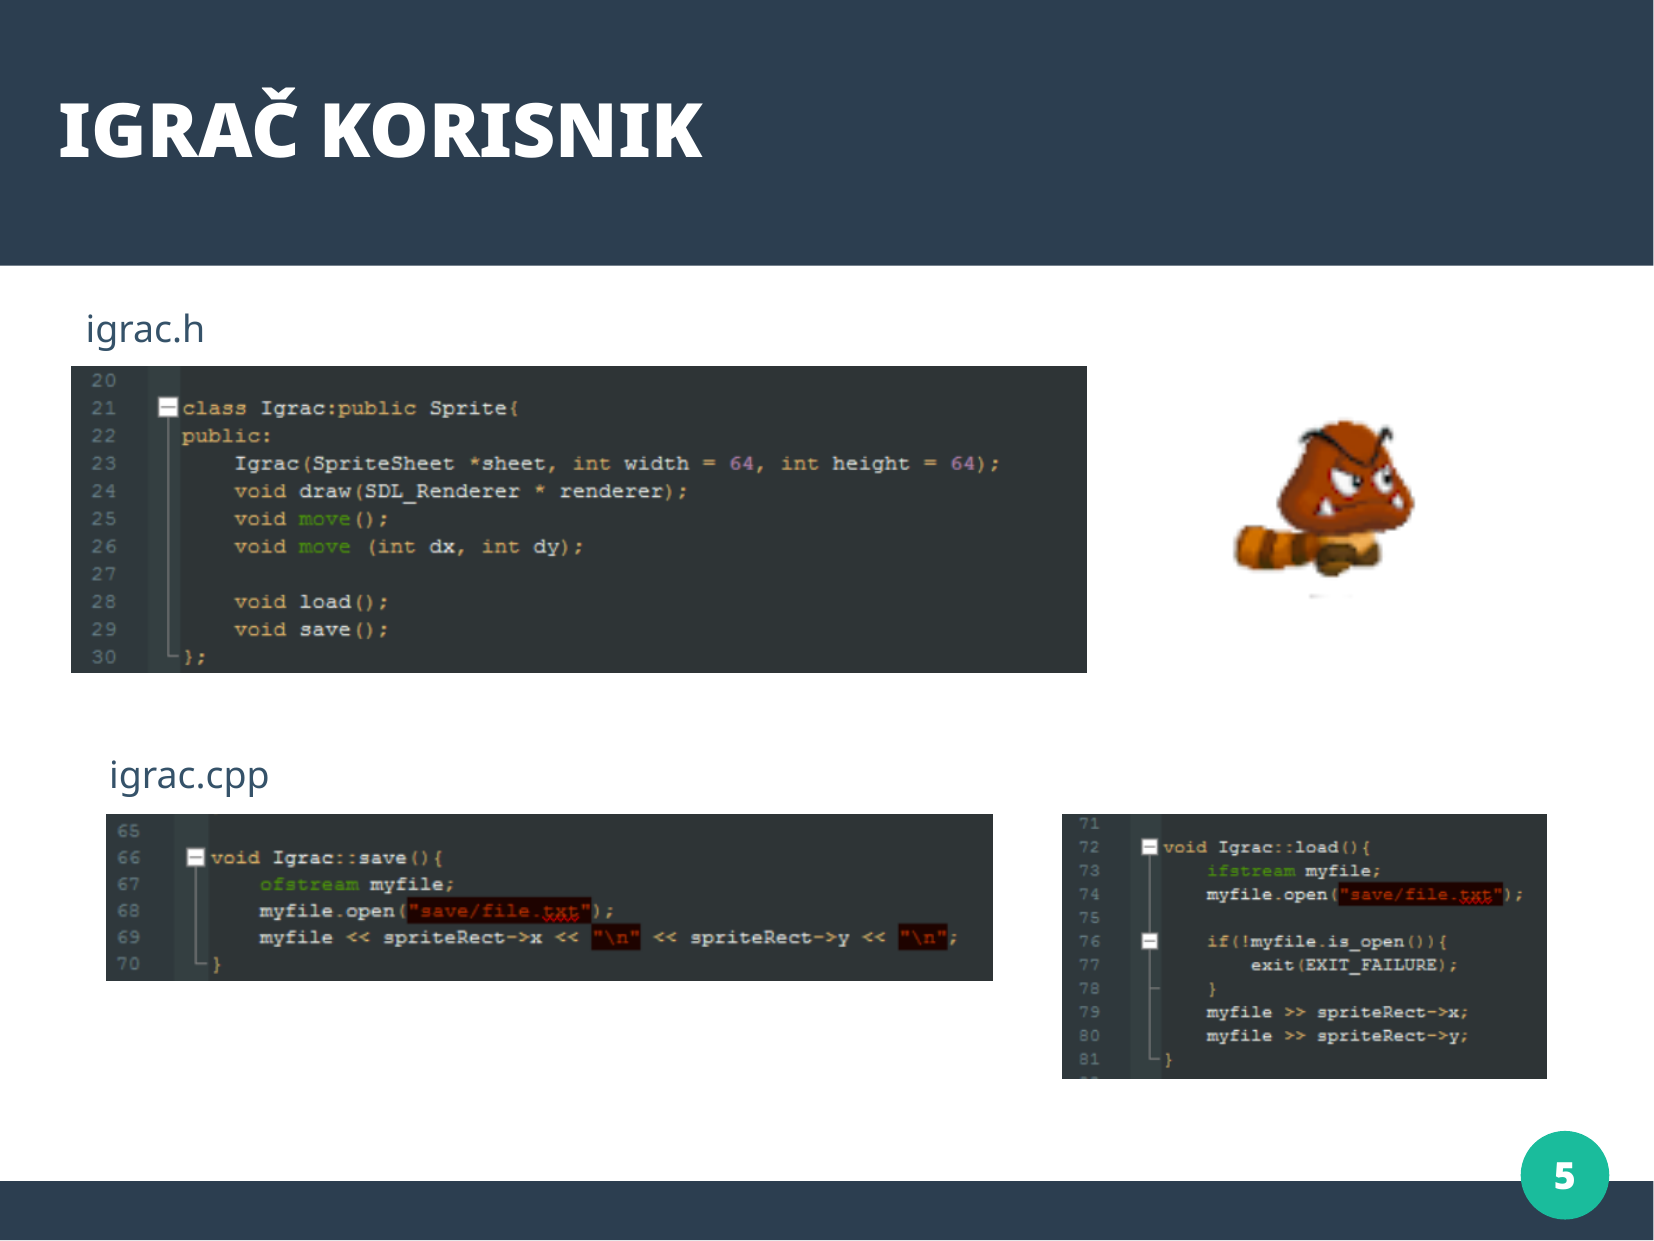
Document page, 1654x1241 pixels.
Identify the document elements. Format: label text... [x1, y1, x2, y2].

picture [1062, 814, 1547, 1079]
picture [106, 814, 993, 981]
title IGRAČ KORISNIK [59, 49, 1595, 207]
picture [71, 366, 1087, 673]
text_box igrac.cpp [94, 741, 638, 804]
text_box igrac.h [70, 295, 745, 358]
picture [1228, 401, 1455, 603]
